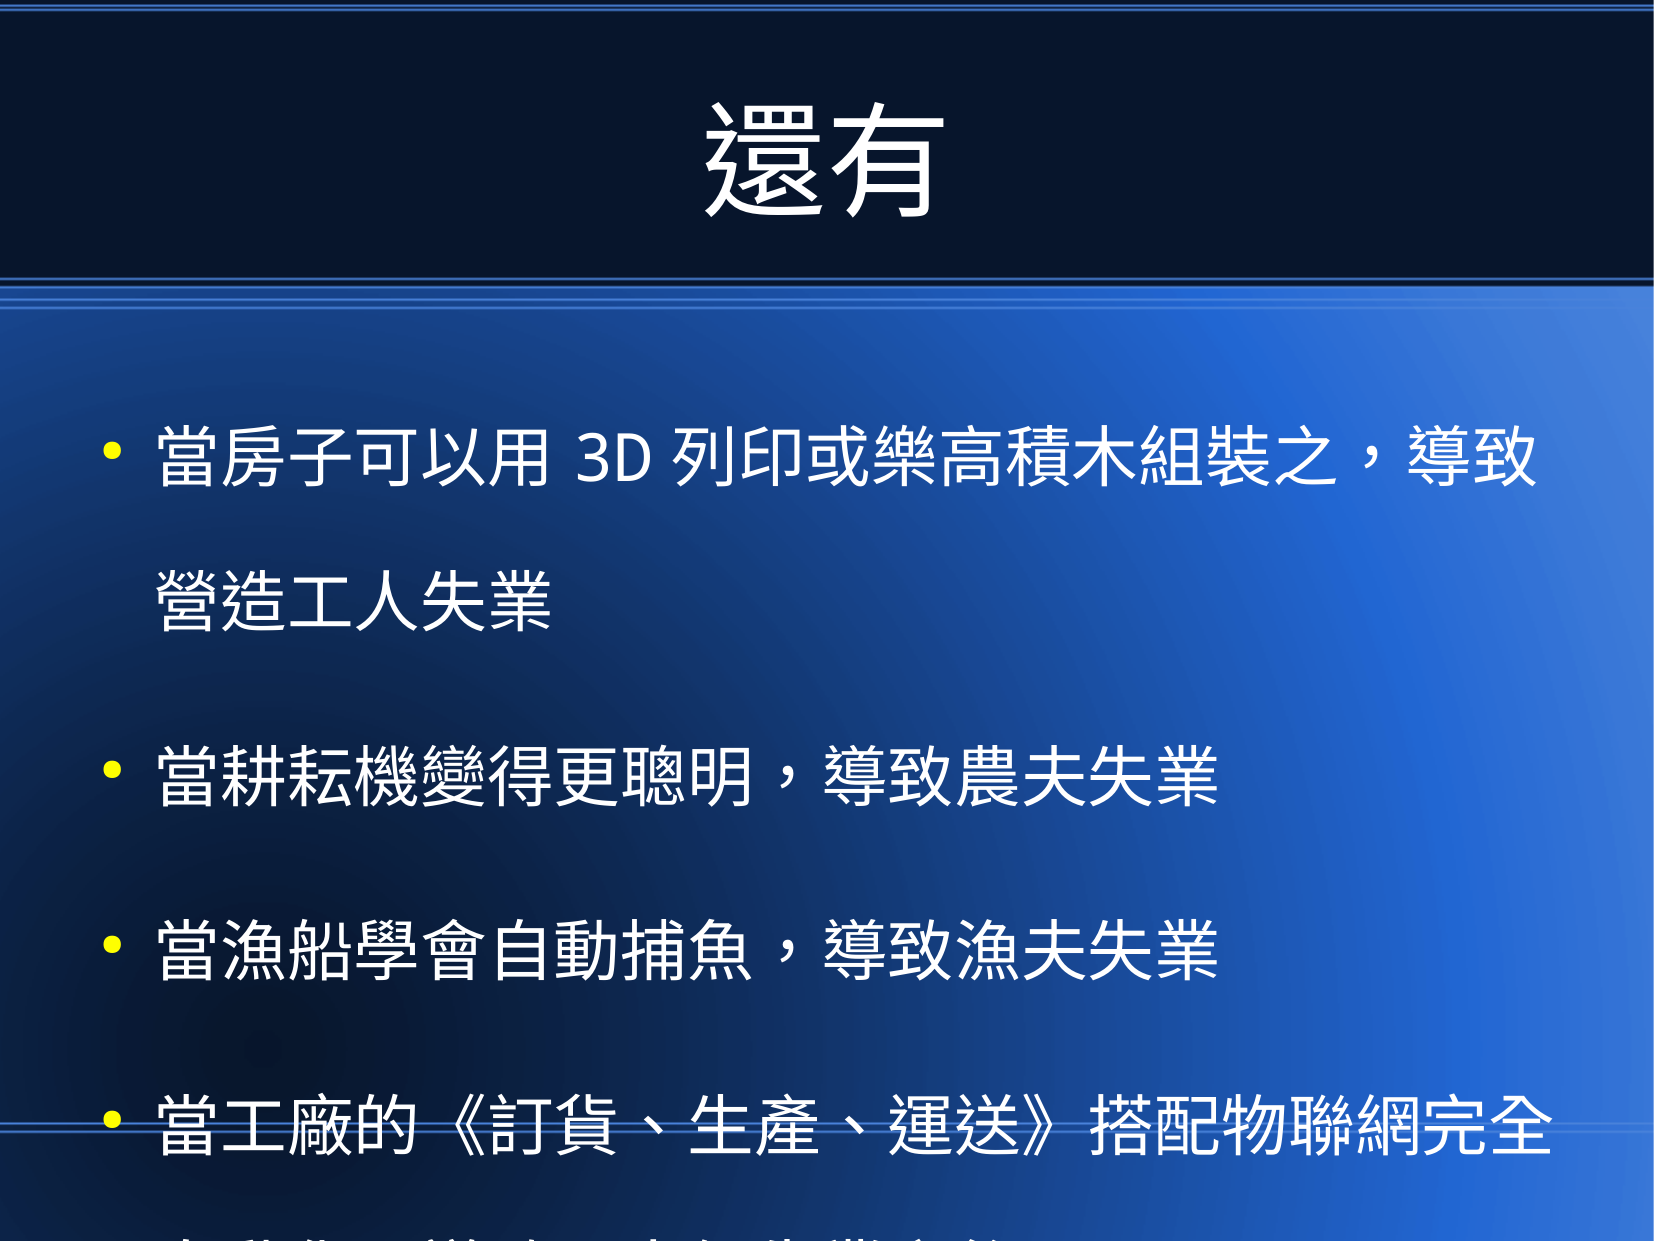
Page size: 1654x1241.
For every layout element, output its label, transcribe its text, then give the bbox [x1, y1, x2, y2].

title 還有 [82, 49, 1571, 257]
picture [0, 0, 1654, 1241]
list 當房子可以用3D列印或樂高積木組裝之，導致營造工人失業 當耕耘機變得更聰明，導致農夫失業 當漁船學會自動捕魚，導致漁夫失業 當工廠的《訂貨、生產、運送》搭配物聯網完全自動化，導致工人們失業之後 ... [82, 355, 1571, 1241]
